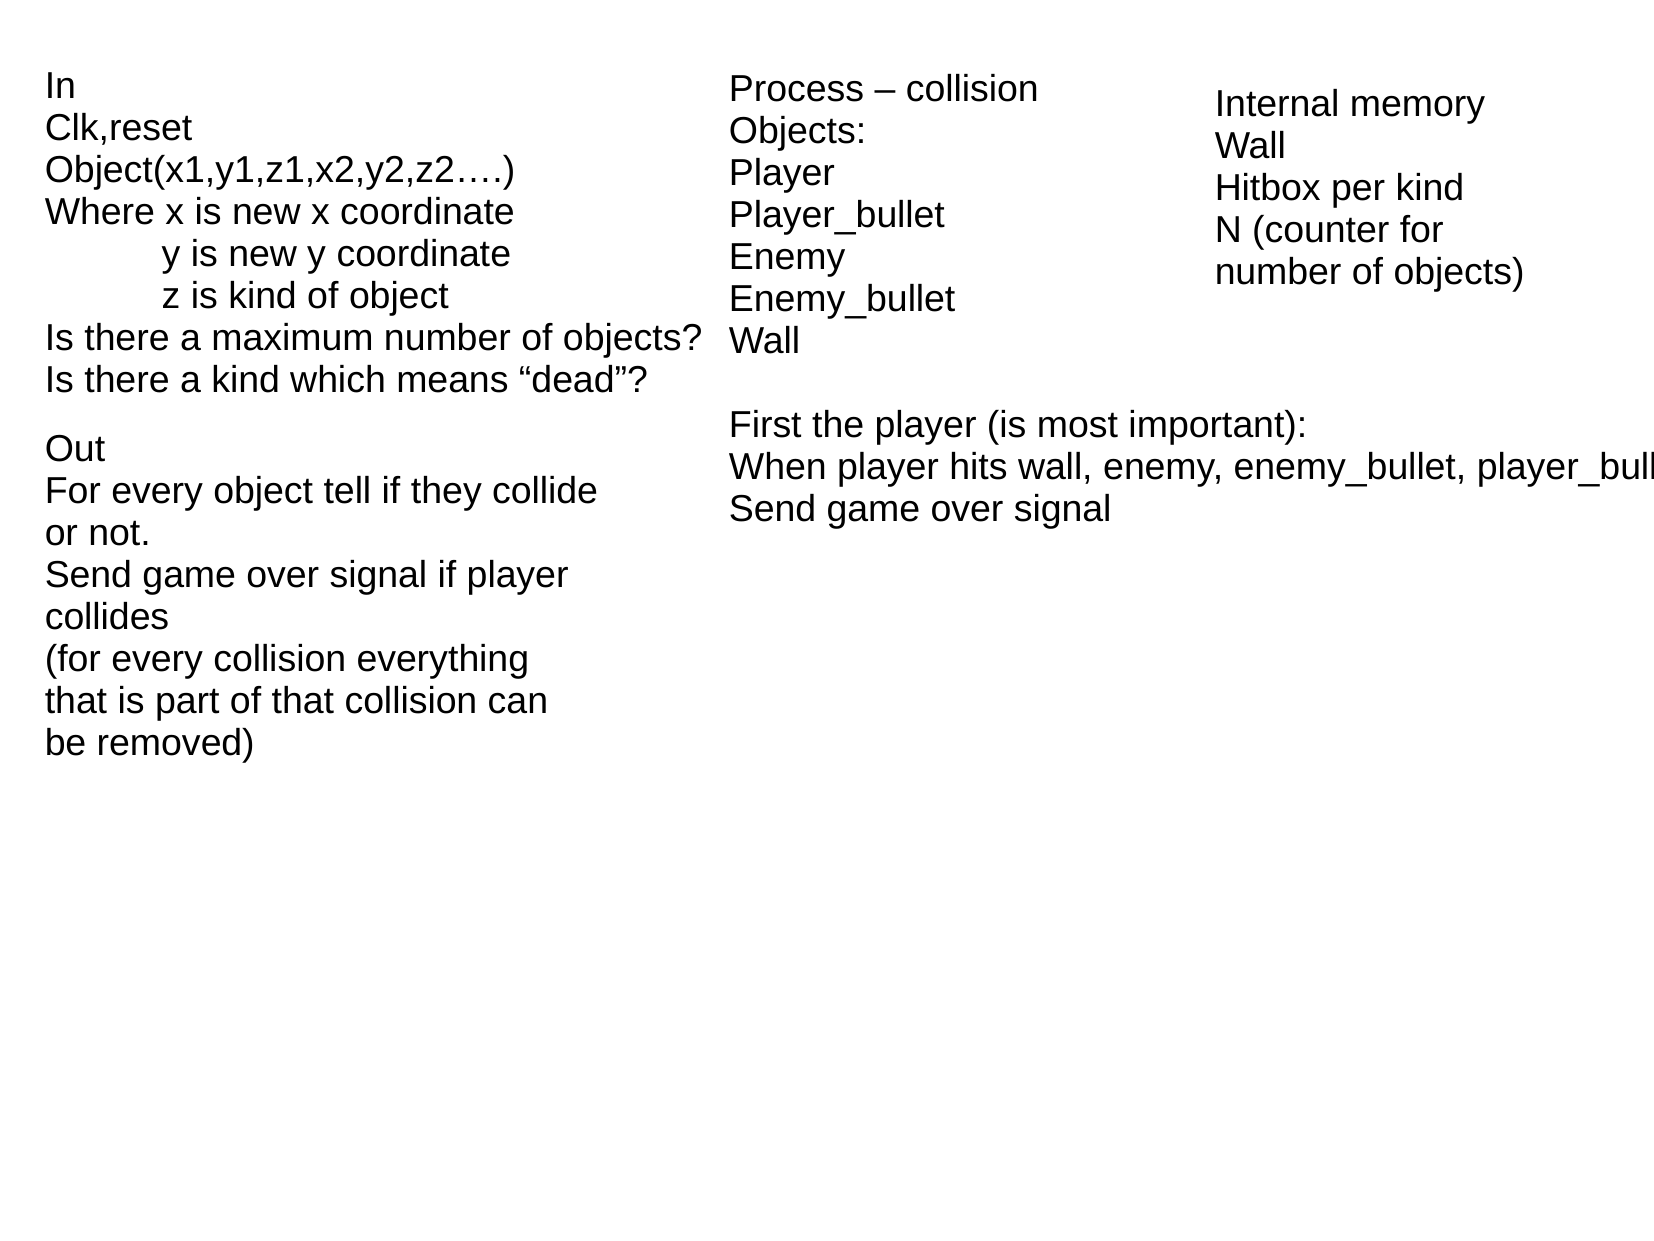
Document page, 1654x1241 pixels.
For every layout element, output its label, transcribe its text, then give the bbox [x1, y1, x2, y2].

text_box Process – collision Objects: Player Player_bullet Enemy Enemy_bullet Wall First the player (is most important): When player hits wall, enemy, enemy_bullet, player_bullet Send game over signal [714, 60, 1654, 948]
text_box In Clk,reset Object(x1,y1,z1,x2,y2,z2….) Where x is new x coordinate y is new y coordinate z is kind of object Is there a maximum number of objects? Is there a kind which means “dead”? [30, 57, 976, 916]
text_box Internal memory Wall Hitbox per kind N (counter for number of objects) [1200, 75, 1561, 432]
text_box Out For every object tell if they collide or not. Send game over signal if player collides (for every collision everything that is part of that collision can be removed) [30, 420, 616, 1241]
